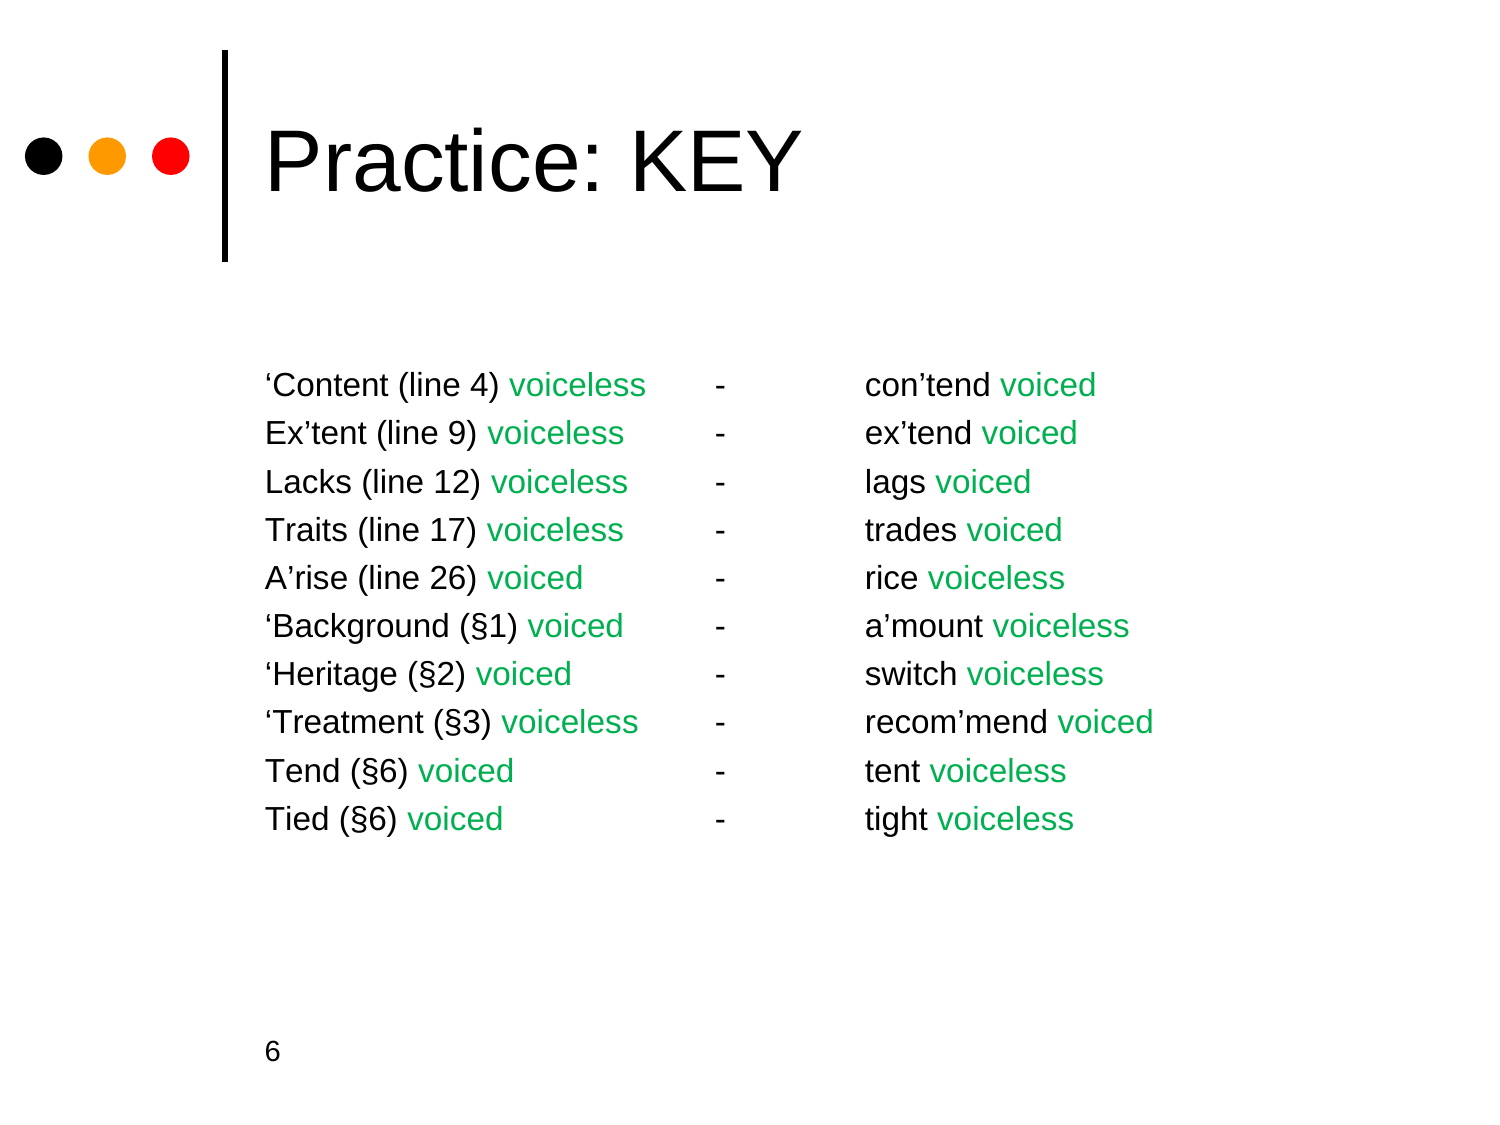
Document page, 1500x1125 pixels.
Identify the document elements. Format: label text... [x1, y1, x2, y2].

list ‘Content (line 4) voiceless - con’tend voiced Ex’tent (line 9) voiceless - ex’tend voiced Lacks (line 12) voiceless - lags voiced Traits (line 17) voiceless - trades voiced A’rise (line 26) voiced - rice voiceless ‘Background (§1) voiced - a’mount voiceless ‘Heritage (§2) voiced - switch voiceless ‘Treatment (§3) voiceless - recom’mend voiced Tend (§6) voiced - tent voiceless Tied (§6) voiced - tight voiceless [249, 312, 1401, 988]
text_box <number> [249, 1025, 463, 1101]
title Practice: KEY [249, 31, 1401, 282]
